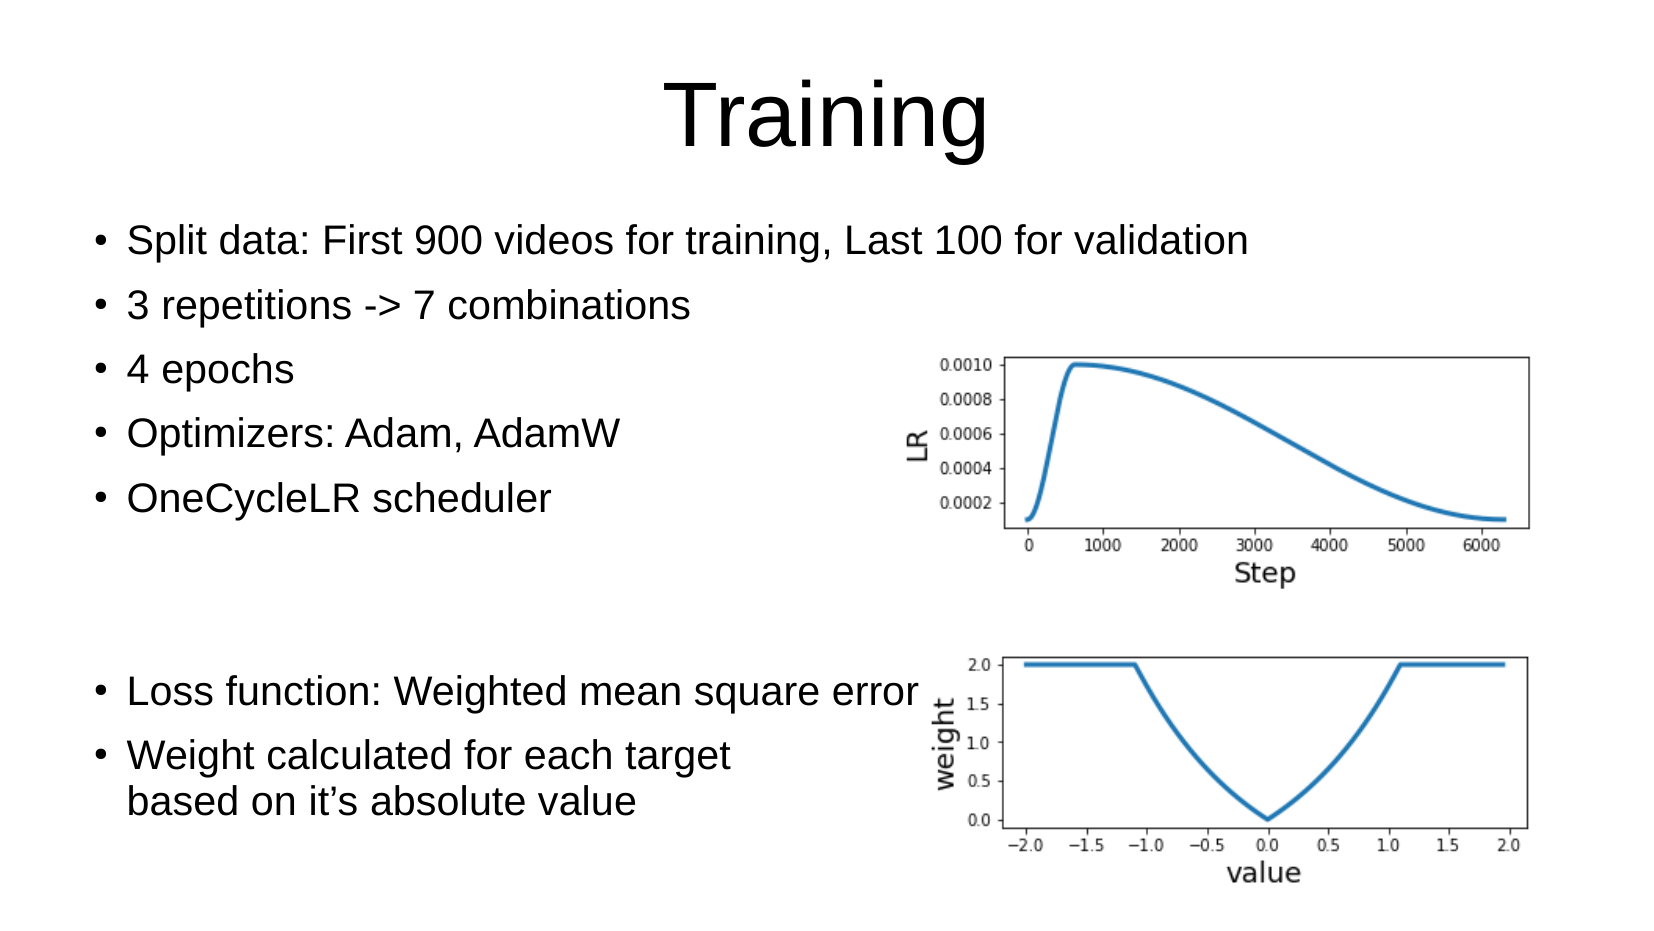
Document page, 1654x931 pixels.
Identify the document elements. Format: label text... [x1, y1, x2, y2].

title Training [82, 37, 1571, 193]
picture [893, 346, 1538, 601]
picture [921, 646, 1538, 901]
list Split data: First 900 videos for training, Last 100 for validation 3 repetitions -> 7 combinations 4 epochs Optimizers: Adam, AdamW OneCycleLR scheduler Loss function: Weighted mean square error Weight calculated for each target based on it’s absolute value [82, 217, 1571, 826]
